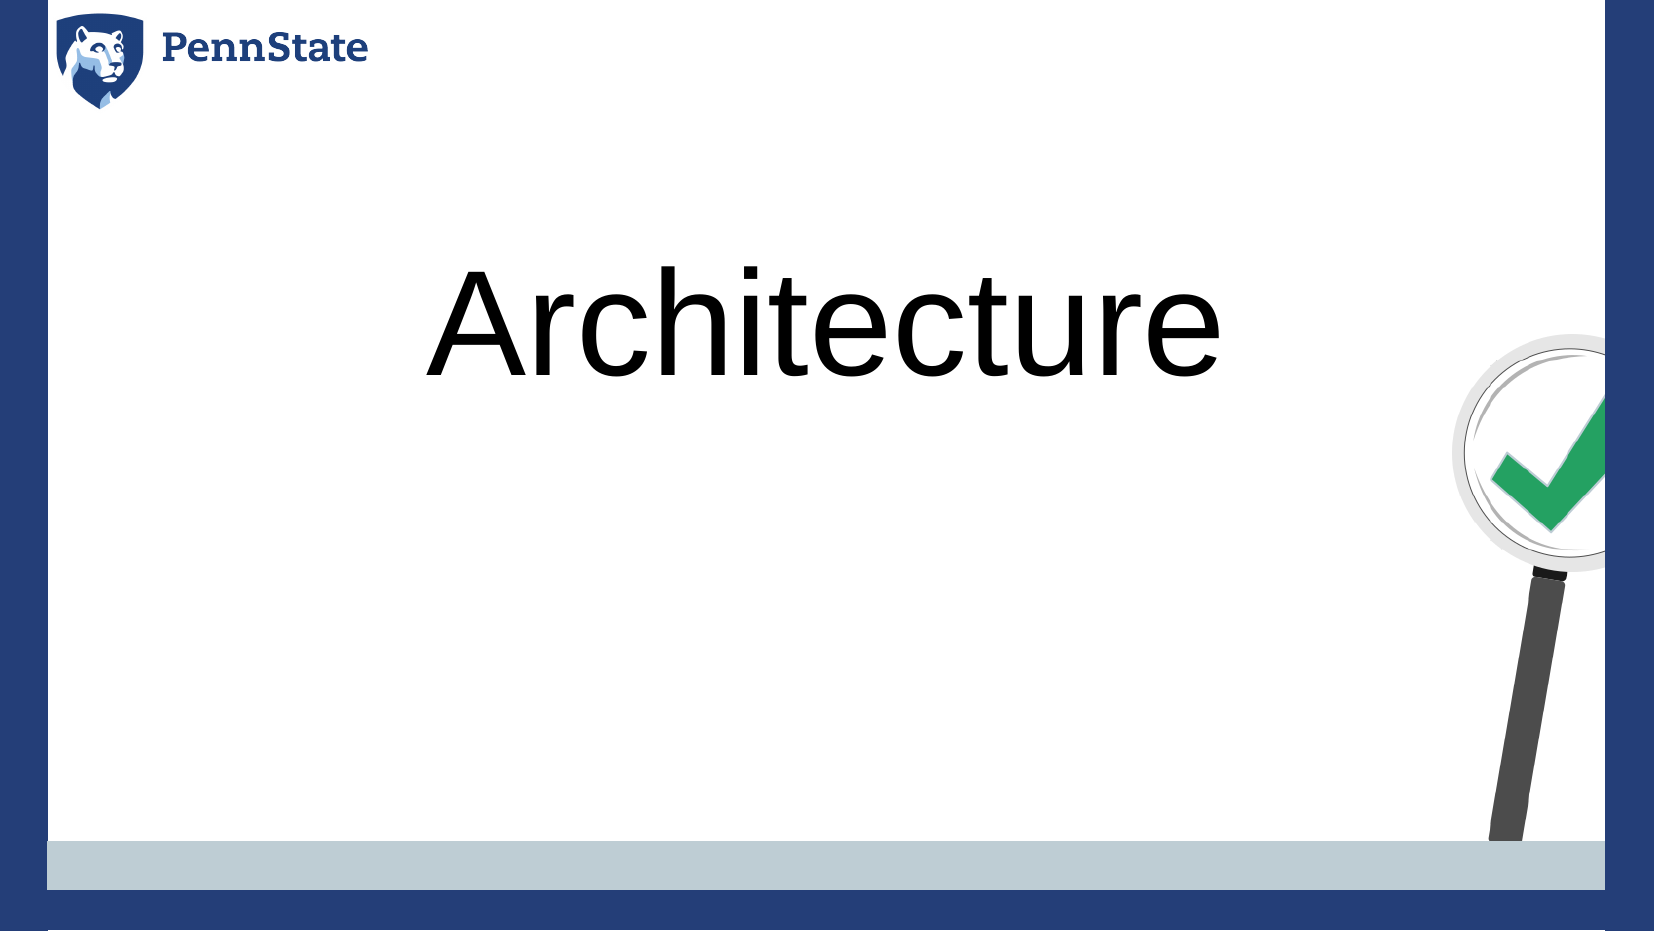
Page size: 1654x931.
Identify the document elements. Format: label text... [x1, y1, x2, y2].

picture [1452, 334, 1605, 841]
list Architecture [261, 240, 1393, 436]
picture [48, 0, 411, 152]
